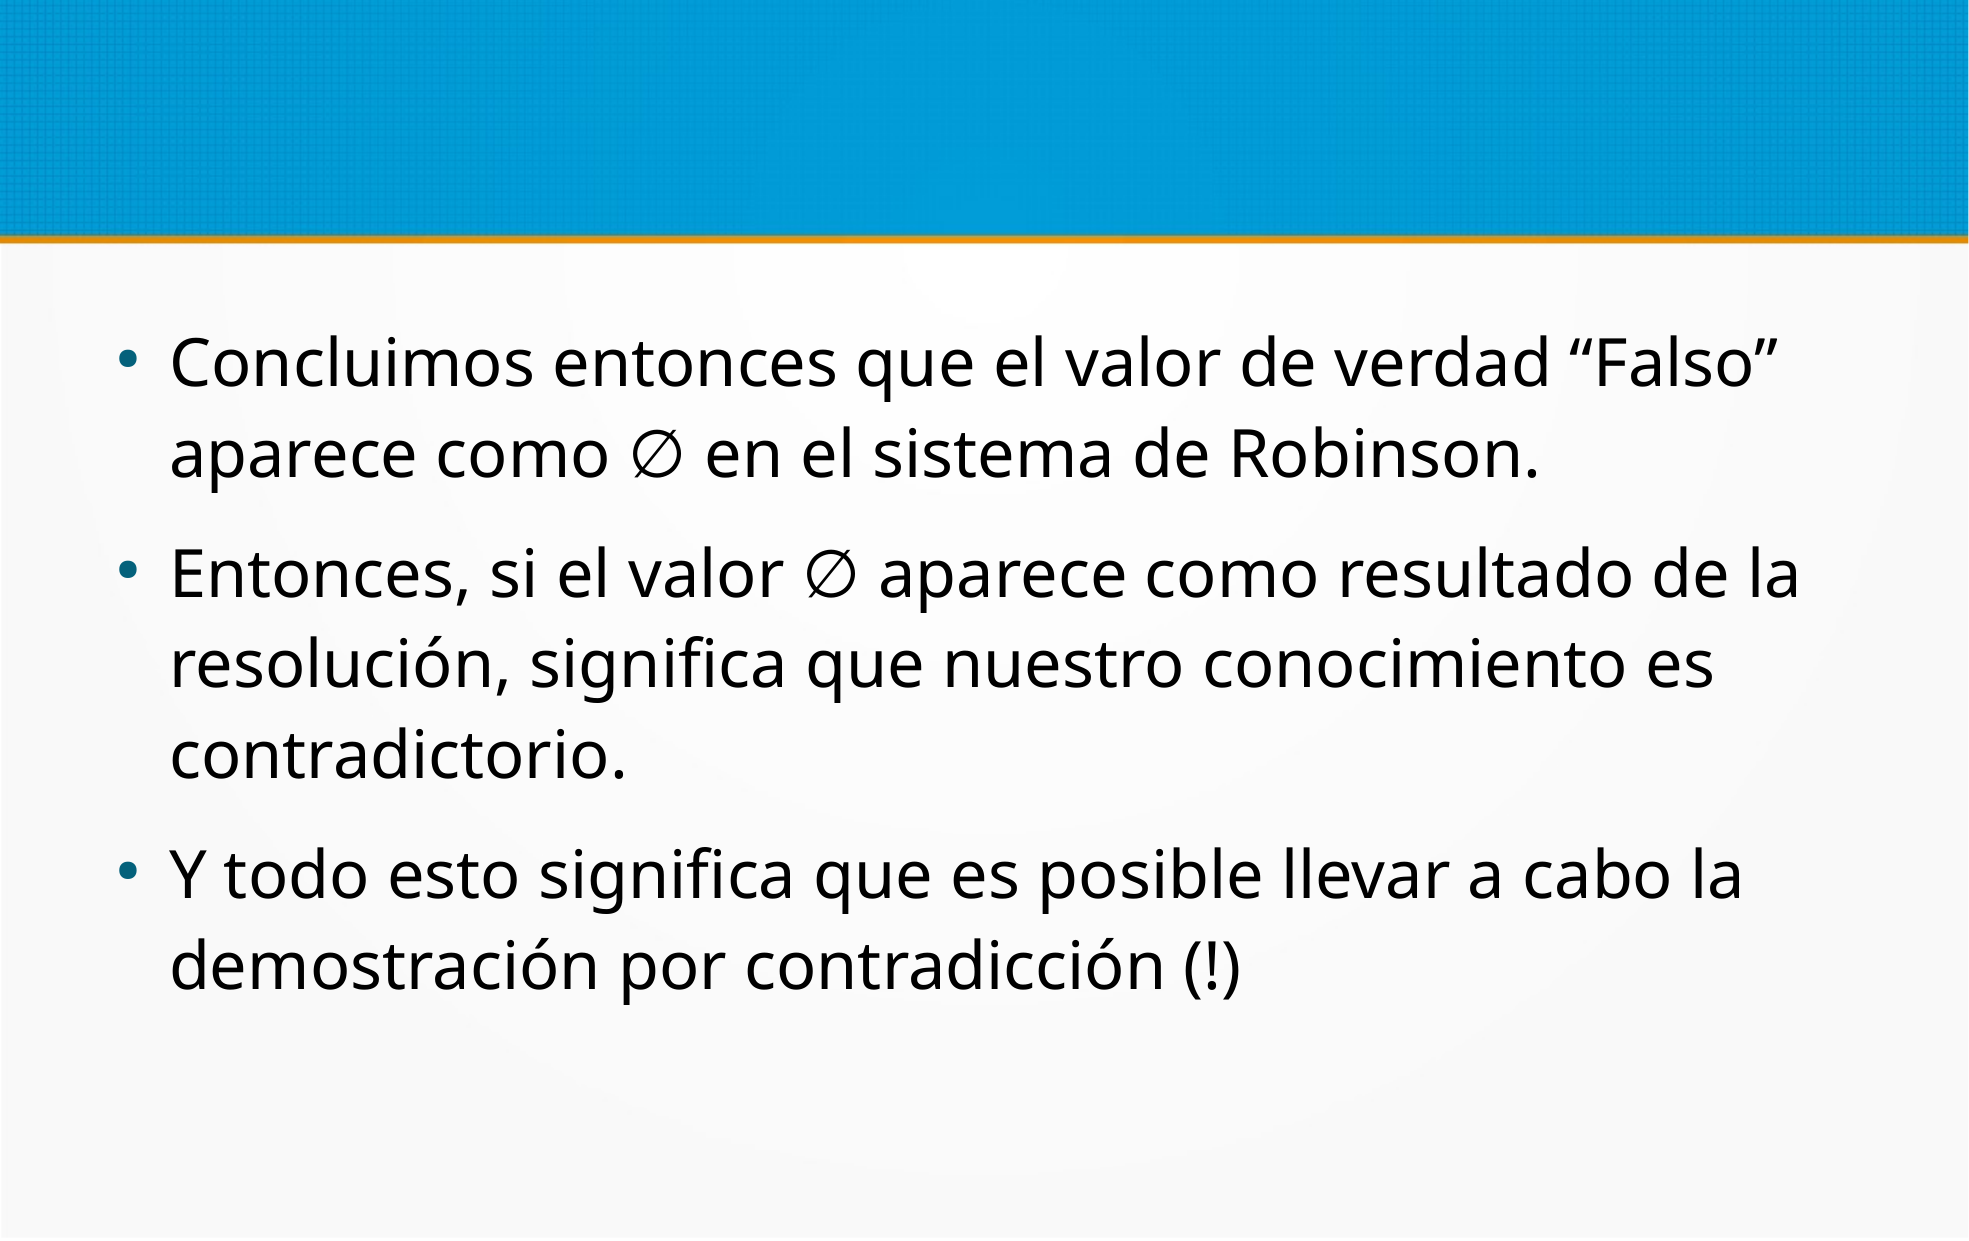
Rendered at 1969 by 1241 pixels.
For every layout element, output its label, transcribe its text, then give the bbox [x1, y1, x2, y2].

list Concluimos entonces que el valor de verdad “Falso” aparece como ∅ en el sistema de Robinson. Entonces, si el valor ∅ aparece como resultado de la resolución, significa que nuestro conocimiento es contradictorio. Y todo esto significa que es posible llevar a cabo la demostración por contradicción (!) [98, 315, 1861, 1081]
picture [0, 233, 1969, 1241]
